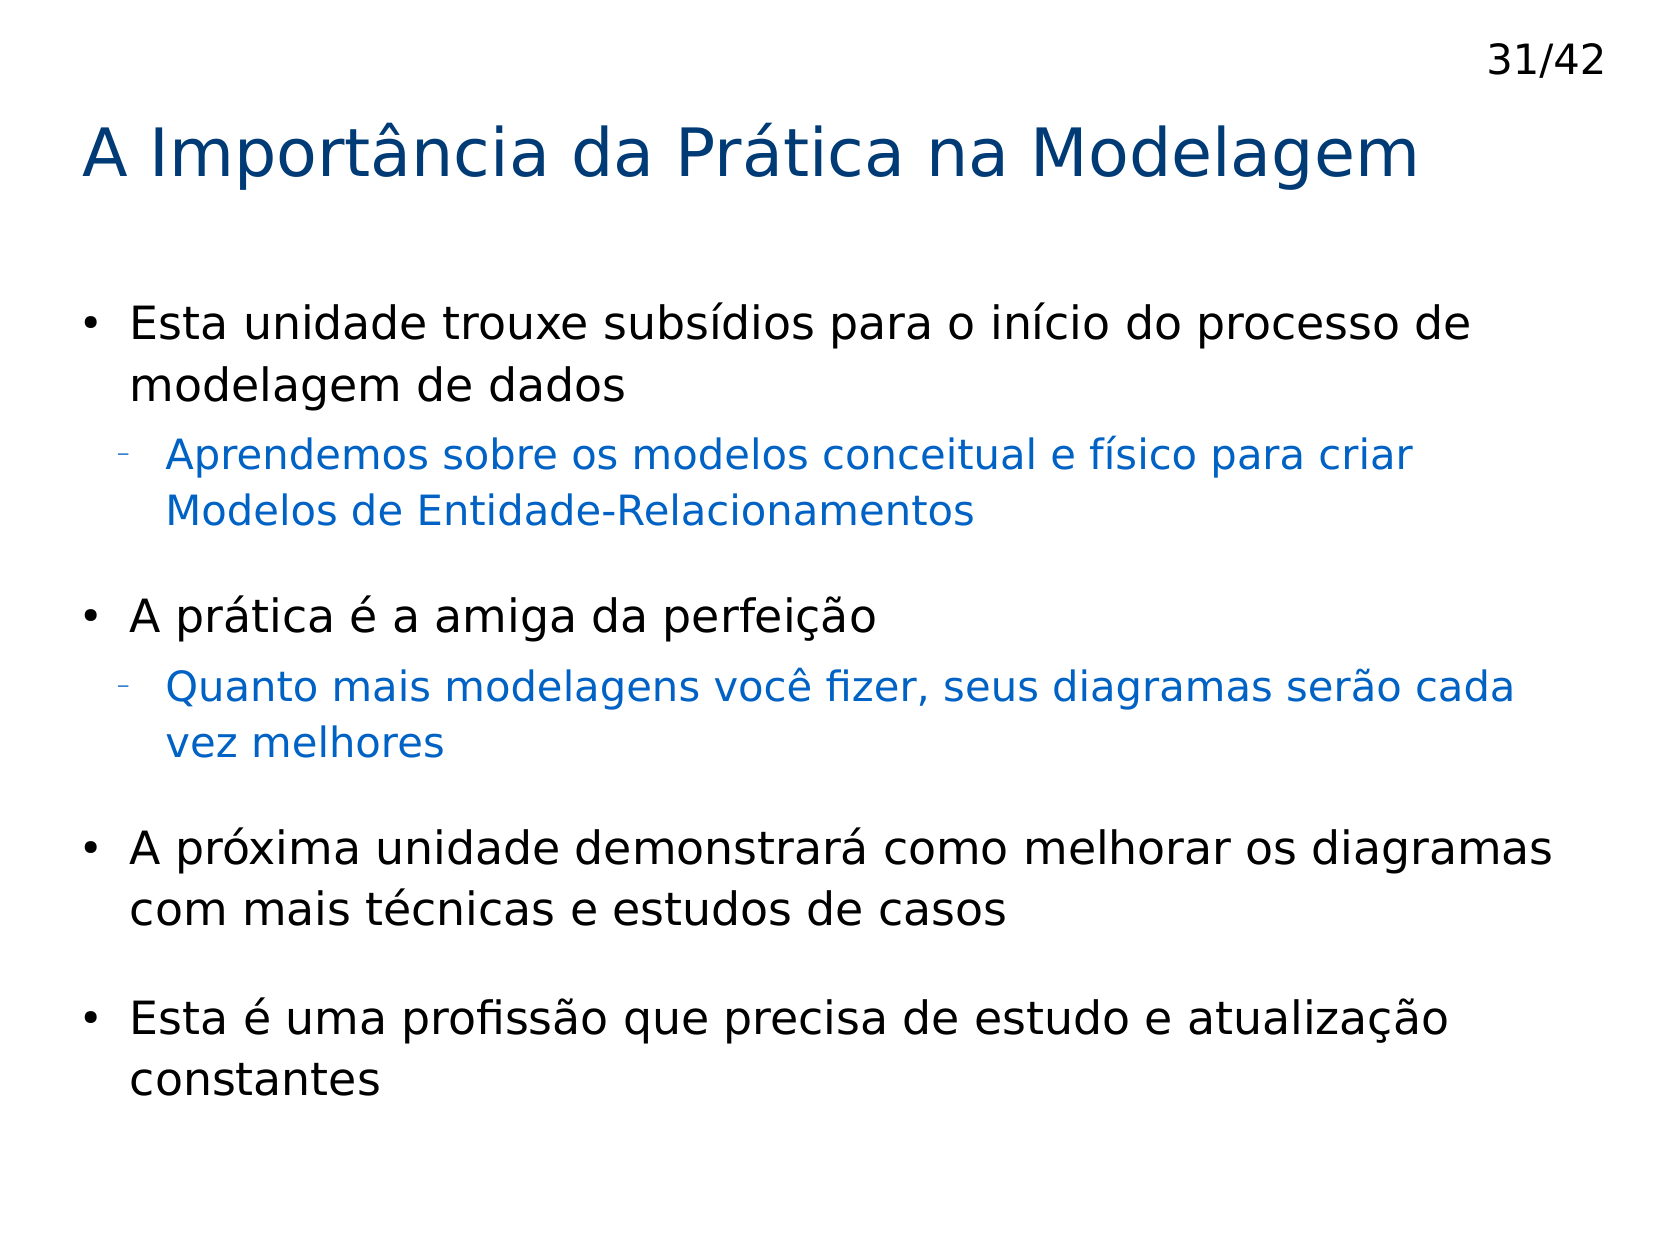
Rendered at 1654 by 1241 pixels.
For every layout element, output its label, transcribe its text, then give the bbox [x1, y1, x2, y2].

list Esta unidade trouxe subsídios para o início do processo de modelagem de dados Aprendemos sobre os modelos conceitual e físico para criar Modelos de Entidade-Relacionamentos A prática é a amiga da perfeição Quanto mais modelagens você fizer, seus diagramas serão cada vez melhores A próxima unidade demonstrará como melhorar os diagramas com mais técnicas e estudos de casos Esta é uma profissão que precisa de estudo e atualização constantes [82, 289, 1571, 1108]
title A Importância da Prática na Modelagem [82, 82, 1571, 224]
